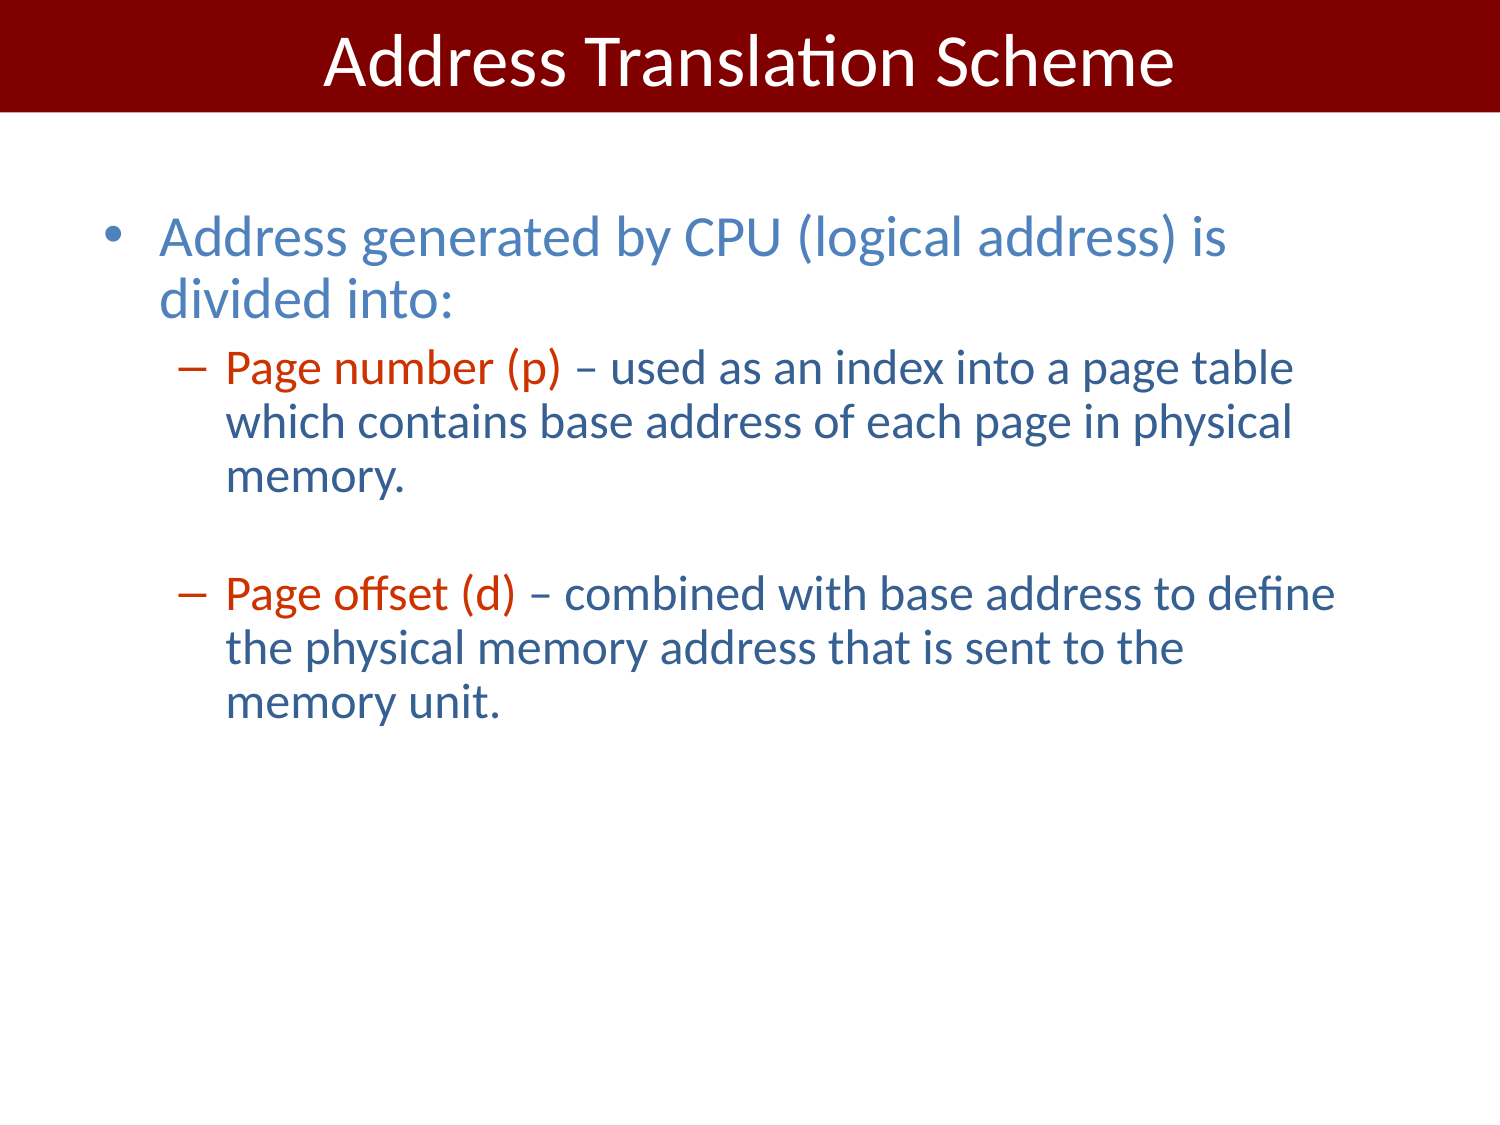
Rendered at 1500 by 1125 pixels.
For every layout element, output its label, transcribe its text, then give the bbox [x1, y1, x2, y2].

list Address generated by CPU (logical address) is divided into: Page number (p) – used as an index into a page table which contains base address of each page in physical memory. Page offset (d) – combined with base address to define the physical memory address that is sent to the memory unit. [88, 198, 1364, 874]
title Address Translation Scheme [0, 0, 1500, 113]
